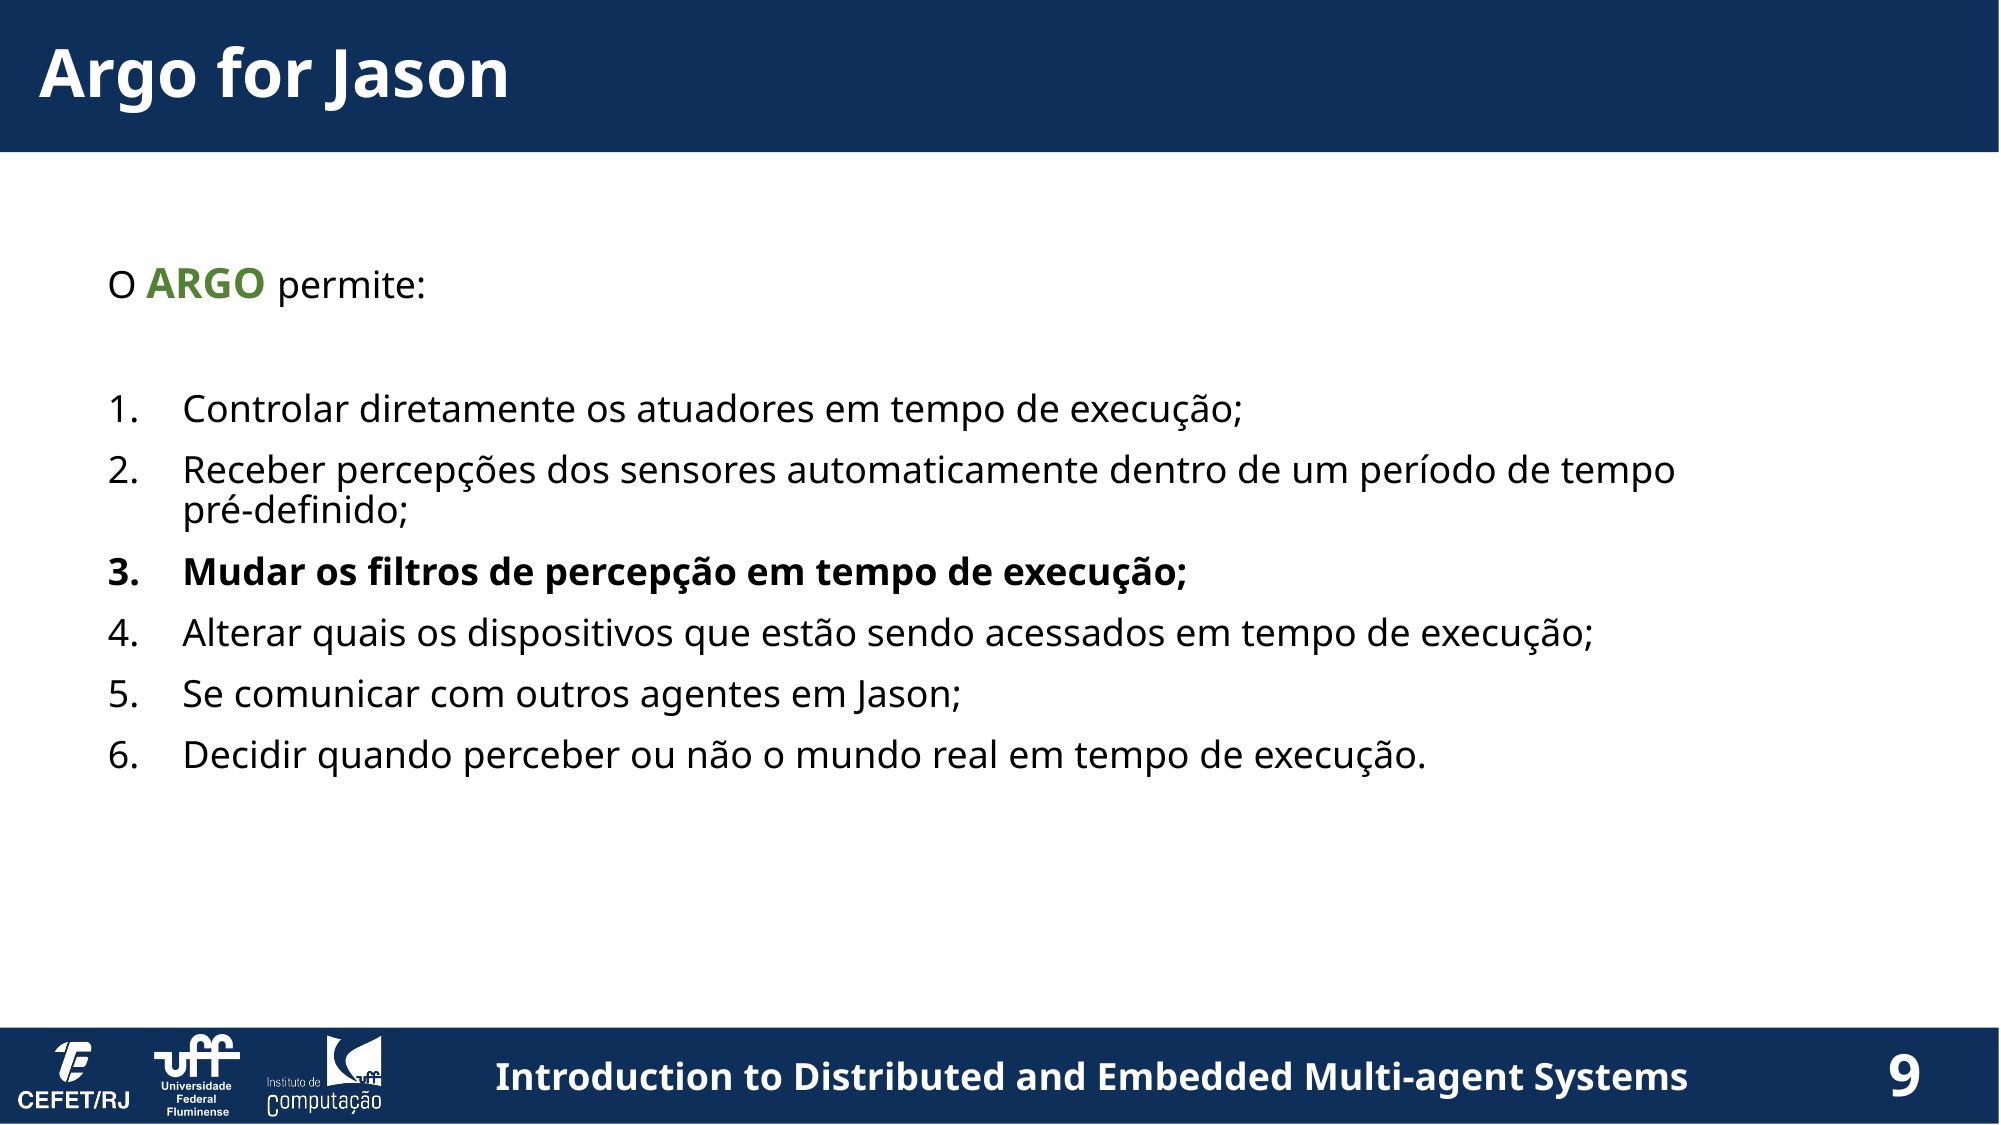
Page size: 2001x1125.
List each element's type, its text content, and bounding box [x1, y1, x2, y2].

text_box Argo for Jason [25, 23, 1999, 119]
picture [265, 1033, 383, 1117]
picture [153, 1033, 241, 1121]
text_box O ARGO permite: Controlar diretamente os atuadores em tempo de execução; Receber percepções dos sensores automaticamente dentro de um período de tempo pré-definido; Mudar os filtros de percepção em tempo de execução; Alterar quais os dispositivos que estão sendo acessados em tempo de execução; Se comunicar com outros agentes em Jason; Decidir quando perceber ou não o mundo real em tempo de execução. [92, 255, 1739, 1029]
picture [18, 1021, 129, 1125]
